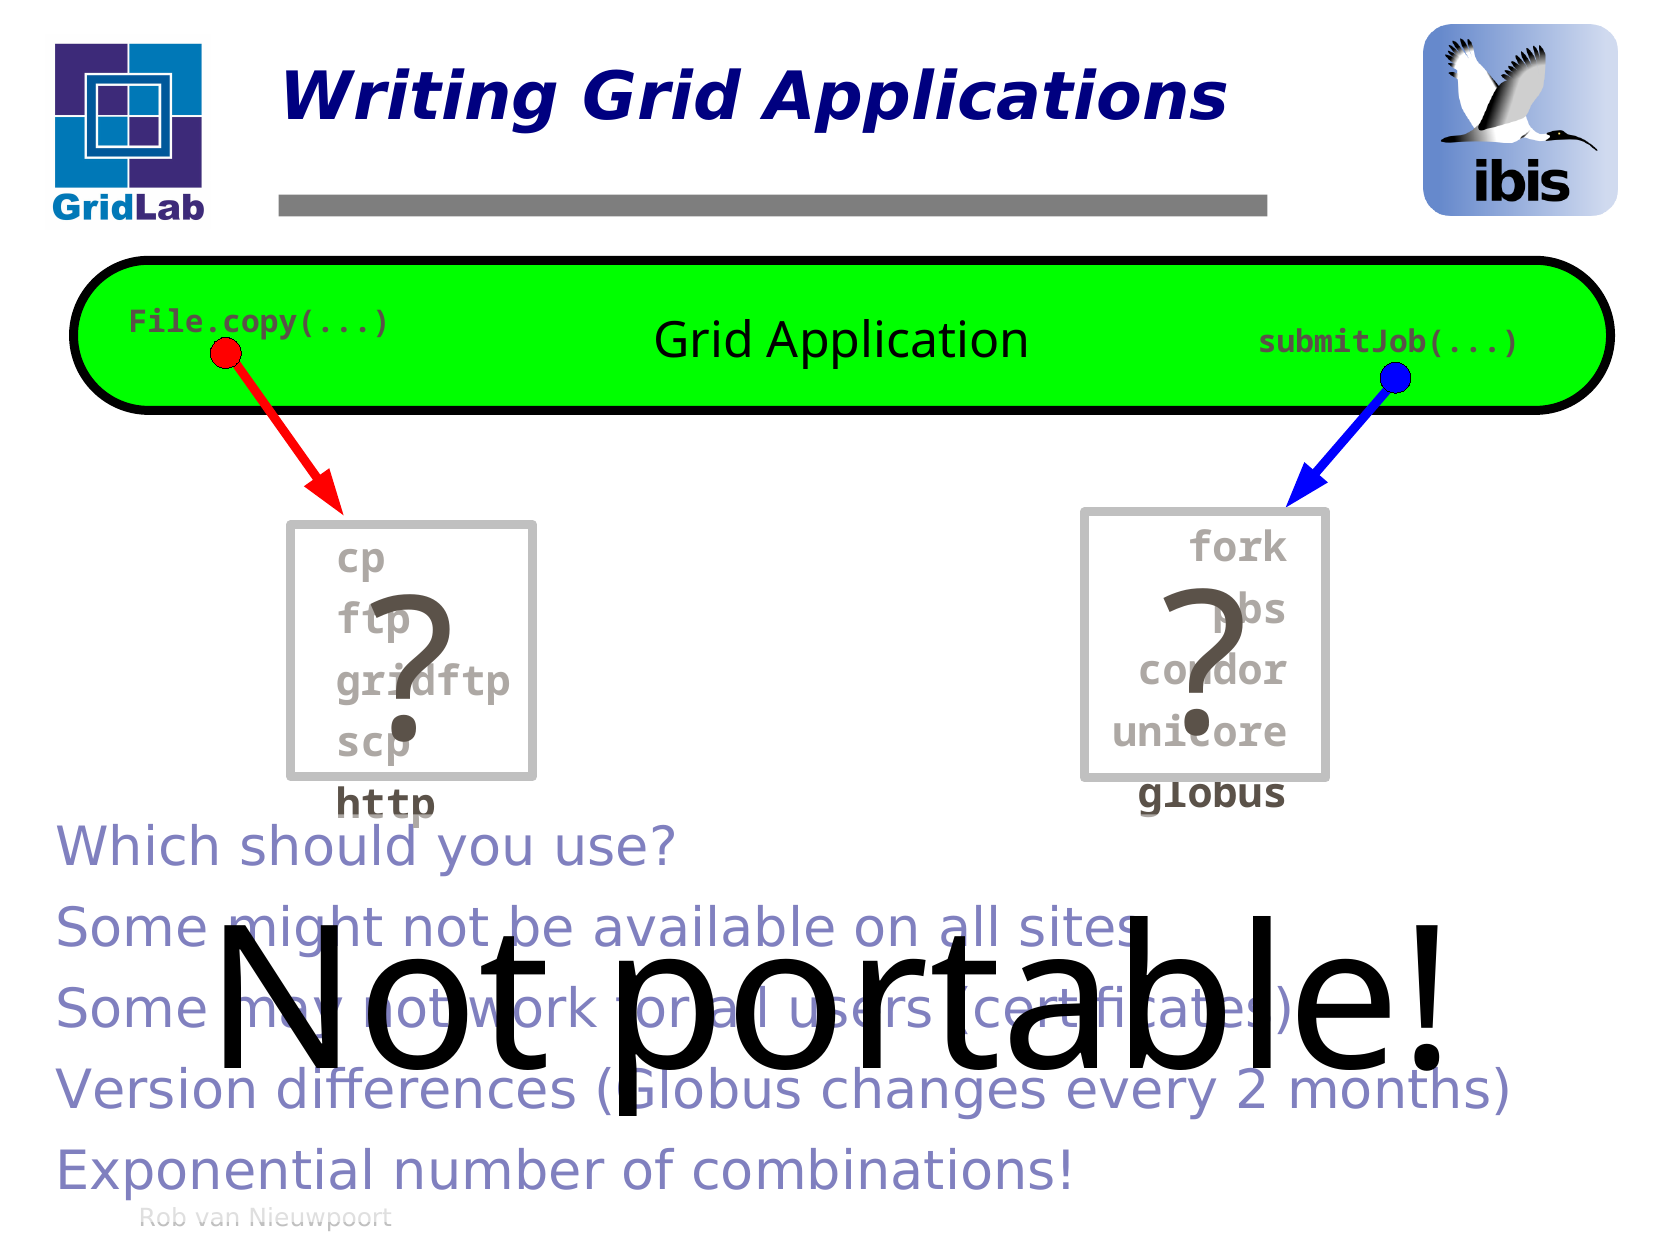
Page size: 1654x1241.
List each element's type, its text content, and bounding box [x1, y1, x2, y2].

text_box File.copy(...) [128, 295, 392, 332]
text_box fork pbs condor unicore globus [1112, 778, 1288, 808]
title Writing Grid Applications [279, 0, 1257, 187]
text_box submitJob(...) [1257, 315, 1521, 352]
text_box cp ftp gridftp scp http [335, 777, 511, 814]
text_box ? [1084, 511, 1326, 778]
text_box [1380, 362, 1411, 394]
text_box ? [290, 524, 533, 777]
text_box [31, 814, 1606, 1222]
text_box Grid Application [73, 260, 1611, 411]
picture [1423, 24, 1618, 216]
text_box Not portable! [113, 832, 1548, 1115]
text_box [210, 337, 242, 369]
picture [45, 34, 211, 230]
